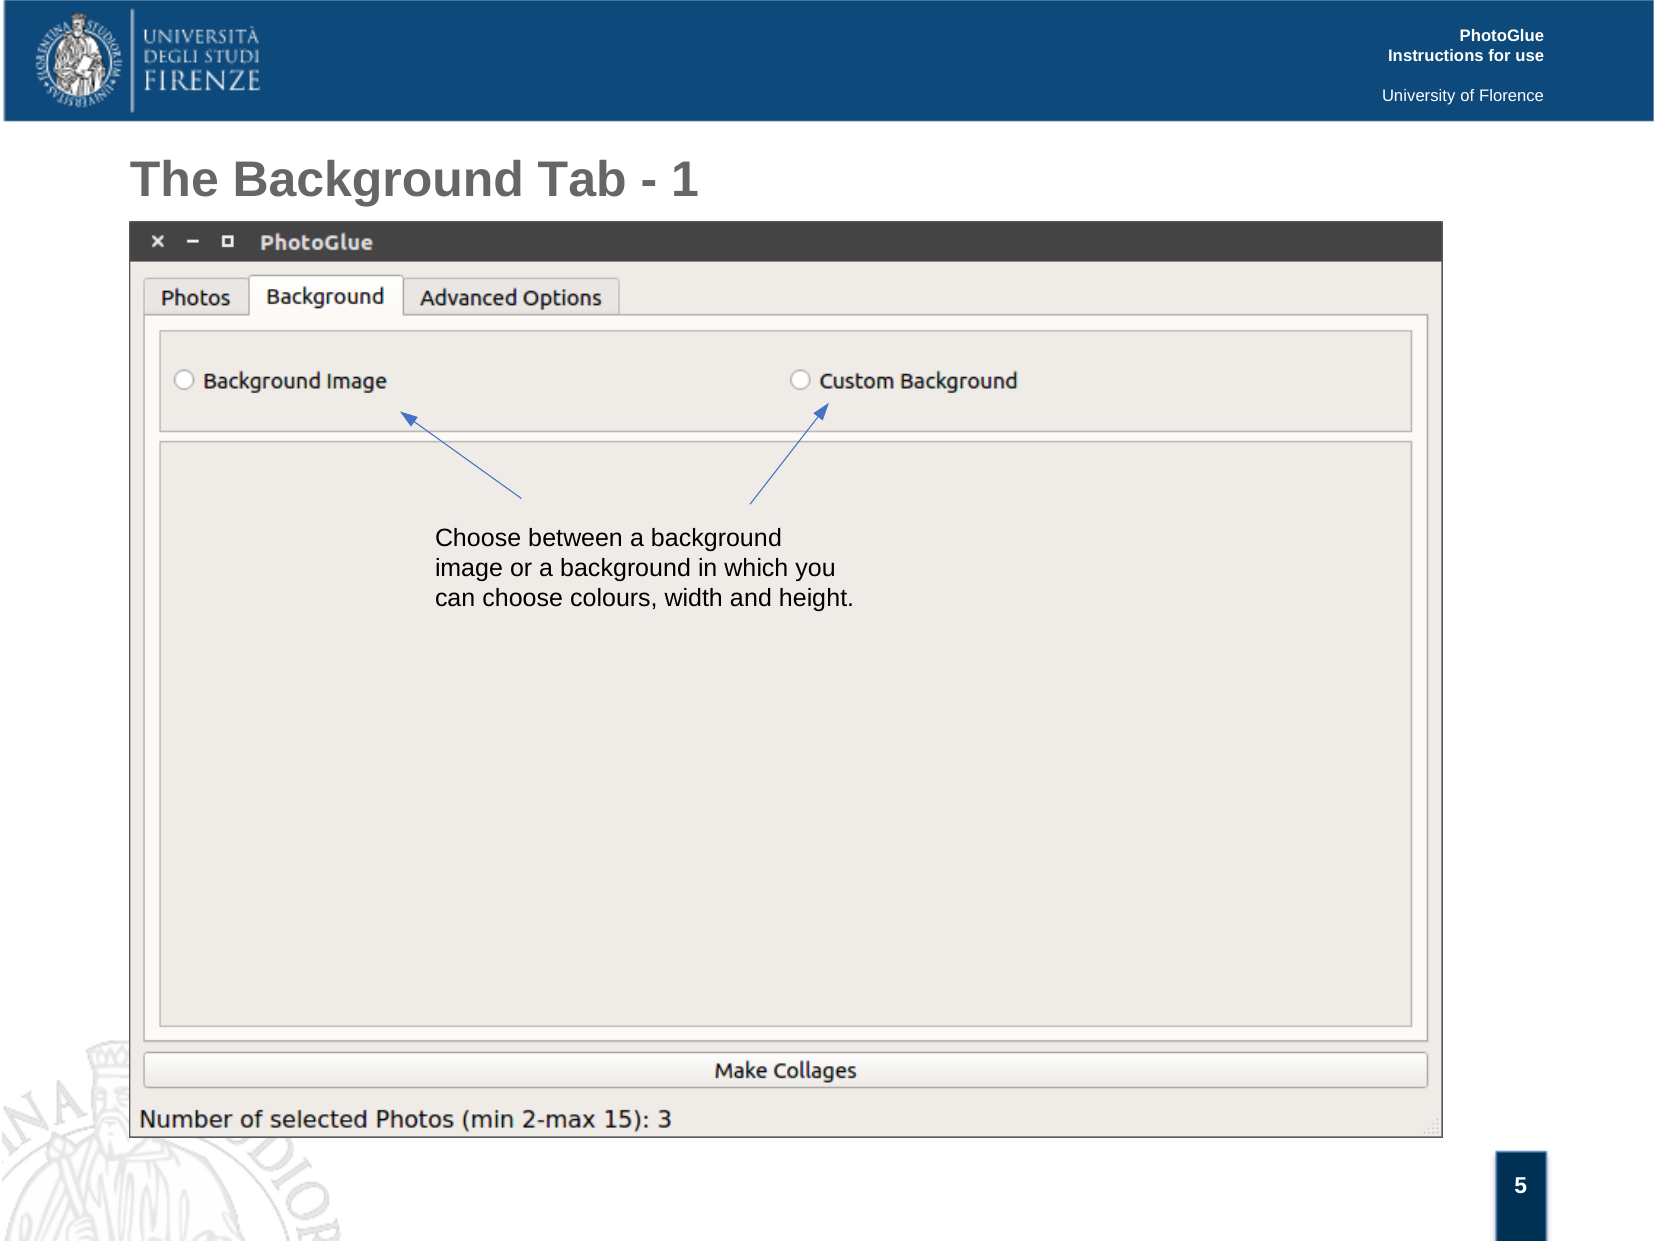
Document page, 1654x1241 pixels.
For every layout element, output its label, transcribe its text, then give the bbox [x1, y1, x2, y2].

text_box PhotoGlue Instructions for use University of Florence [685, 24, 1548, 102]
text_box Choose between a background image or a background in which you can choose colours, width and height. [420, 514, 873, 621]
text_box The Background Tab - 1 [129, 101, 993, 221]
text_box 5 [1505, 1160, 1536, 1208]
picture [2, 0, 1654, 1241]
